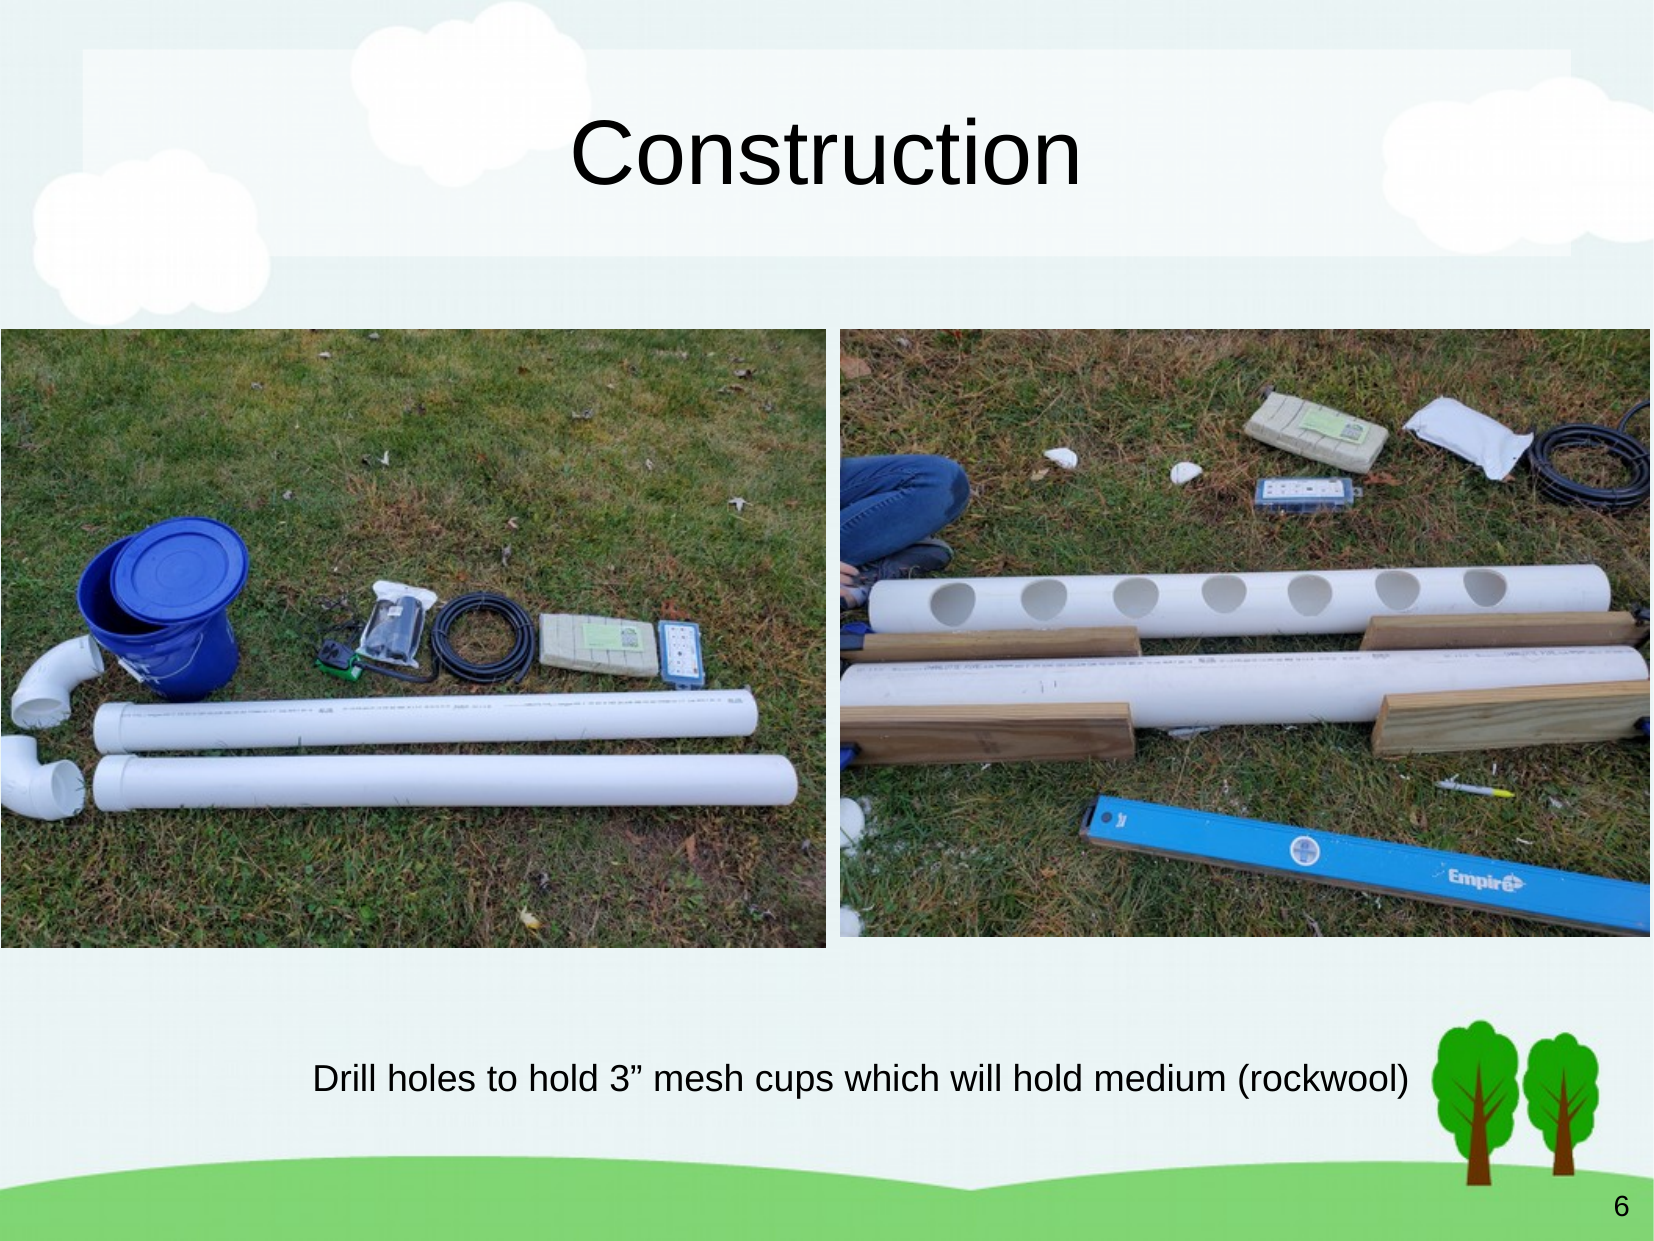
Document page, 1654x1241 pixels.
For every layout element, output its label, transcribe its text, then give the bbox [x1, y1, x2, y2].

title Construction [82, 49, 1571, 257]
picture [0, 0, 1654, 1241]
text_box Drill holes to hold 3” mesh cups which will hold medium (rockwool) [297, 1050, 1426, 1107]
